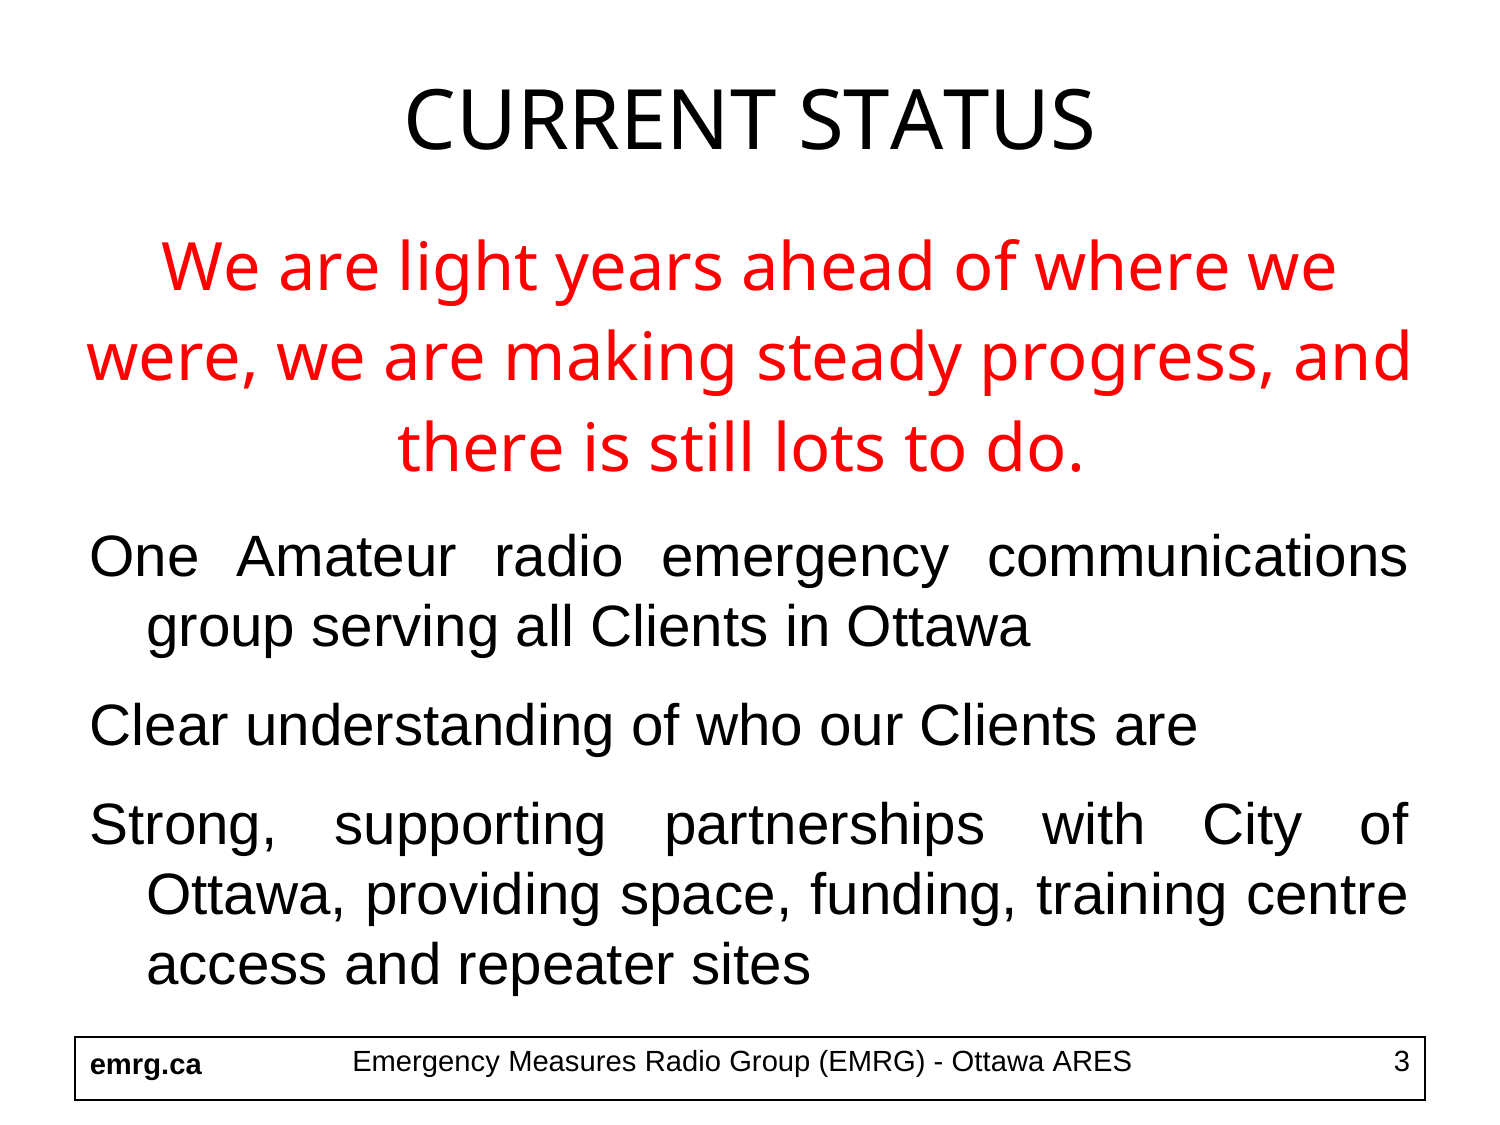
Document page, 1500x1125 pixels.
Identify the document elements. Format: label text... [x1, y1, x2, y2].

list We are light years ahead of where we were, we are making steady progress, and there is still lots to do. [54, 211, 1446, 490]
title CURRENT STATUS [75, 23, 1426, 211]
text_box One Amateur radio emergency communications group serving all Clients in Ottawa Clear understanding of who our Clients are Strong, supporting partnerships with City of Ottawa, providing space, funding, training centre access and repeater sites [75, 510, 1426, 1016]
